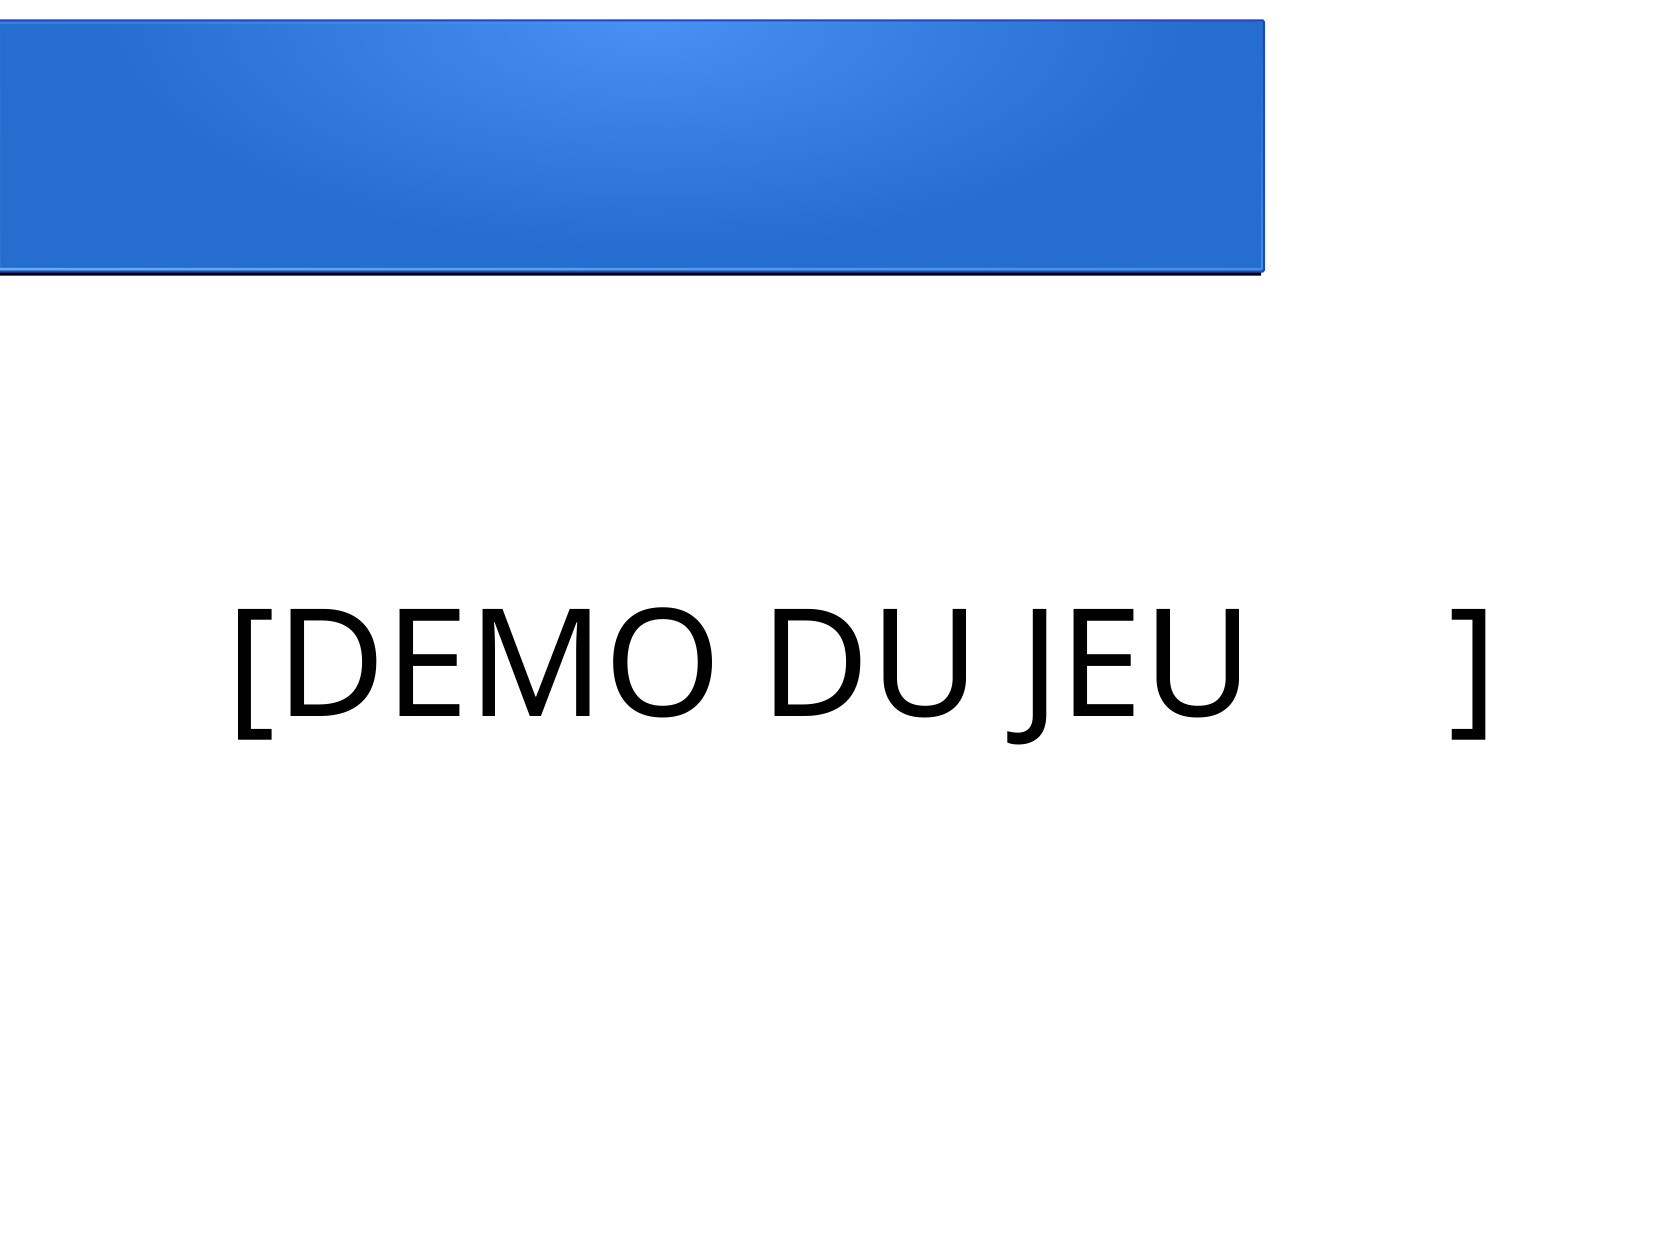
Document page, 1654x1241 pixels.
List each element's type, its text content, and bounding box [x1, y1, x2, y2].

list [DEMO DU JEU ] [82, 299, 1571, 1019]
